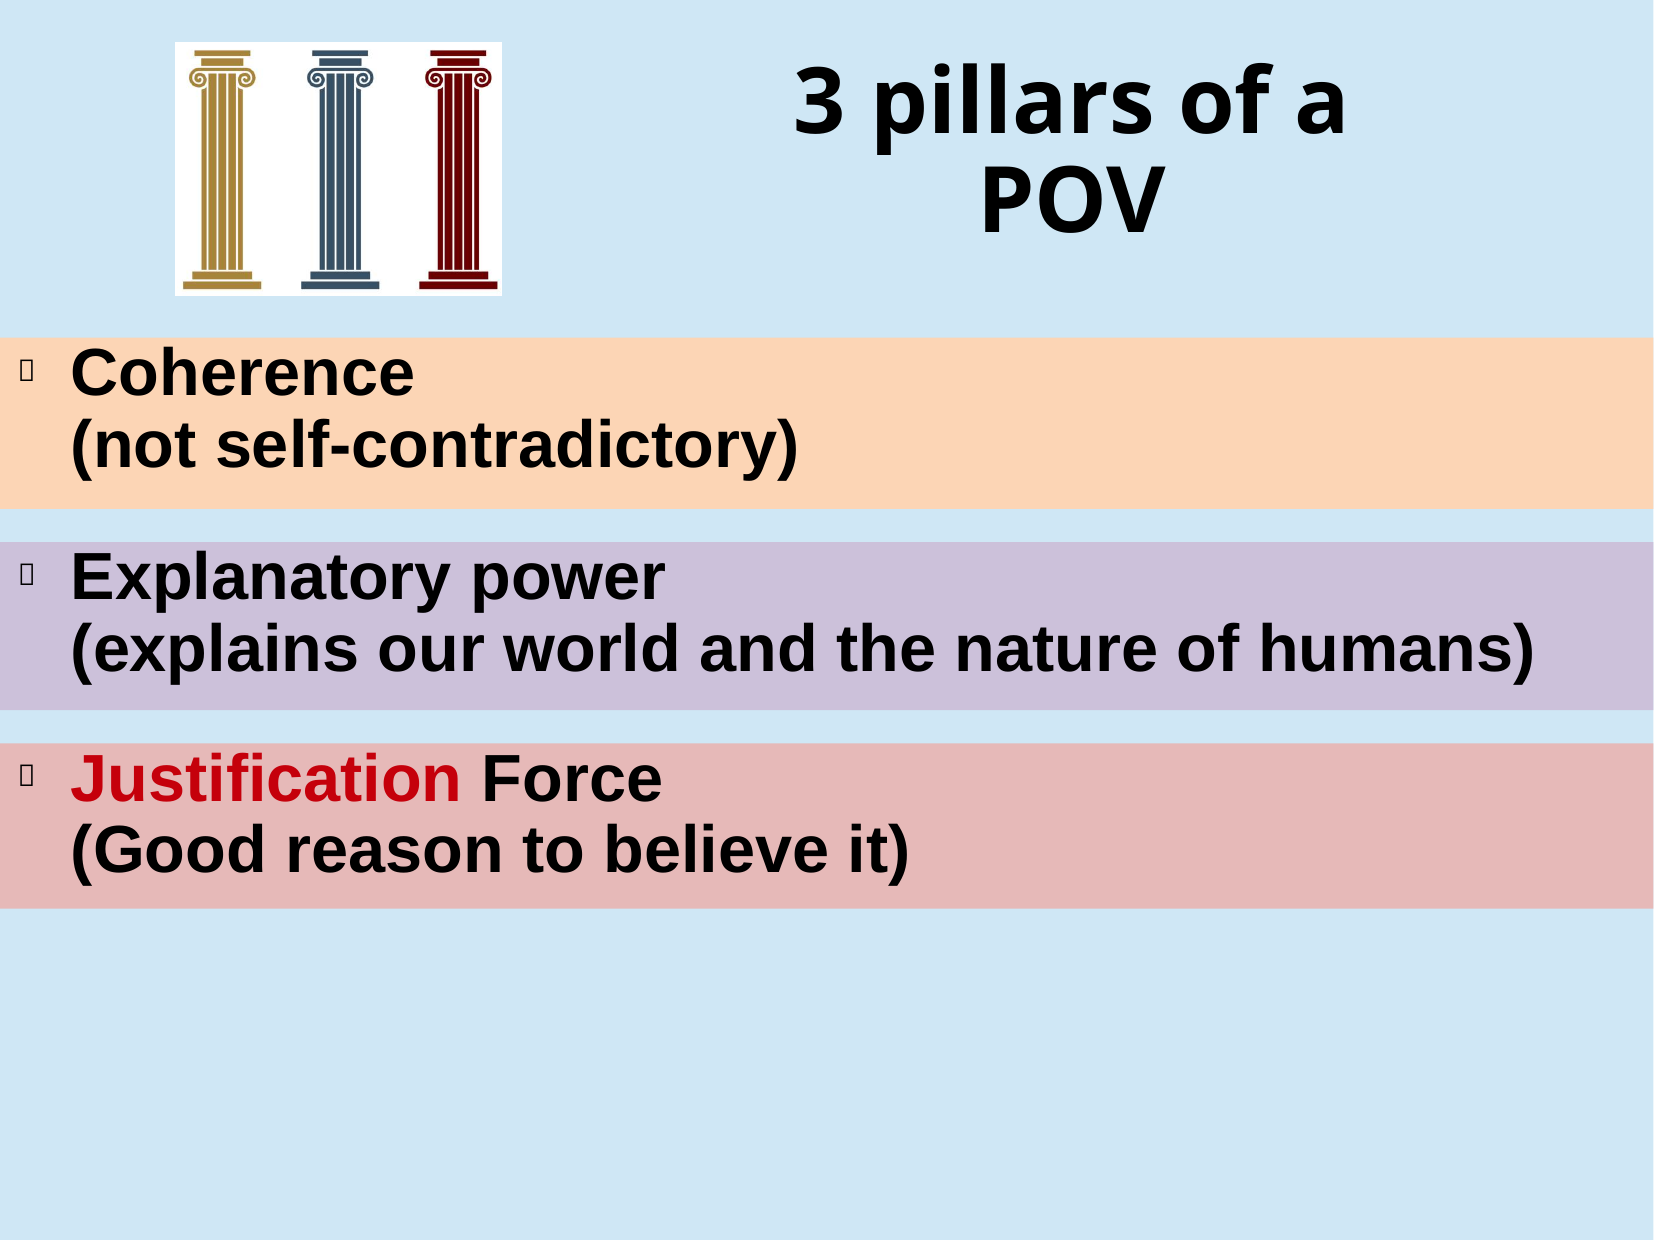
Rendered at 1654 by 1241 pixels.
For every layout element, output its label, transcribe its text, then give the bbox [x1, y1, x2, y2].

list Explanatory power (explains our world and the nature of humans) [0, 542, 1654, 711]
list Justification Force (Good reason to believe it) [0, 743, 1654, 909]
title 3 pillars of a POV [531, 0, 1613, 307]
list Coherence (not self-contradictory) [0, 337, 1654, 509]
picture [175, 42, 502, 296]
